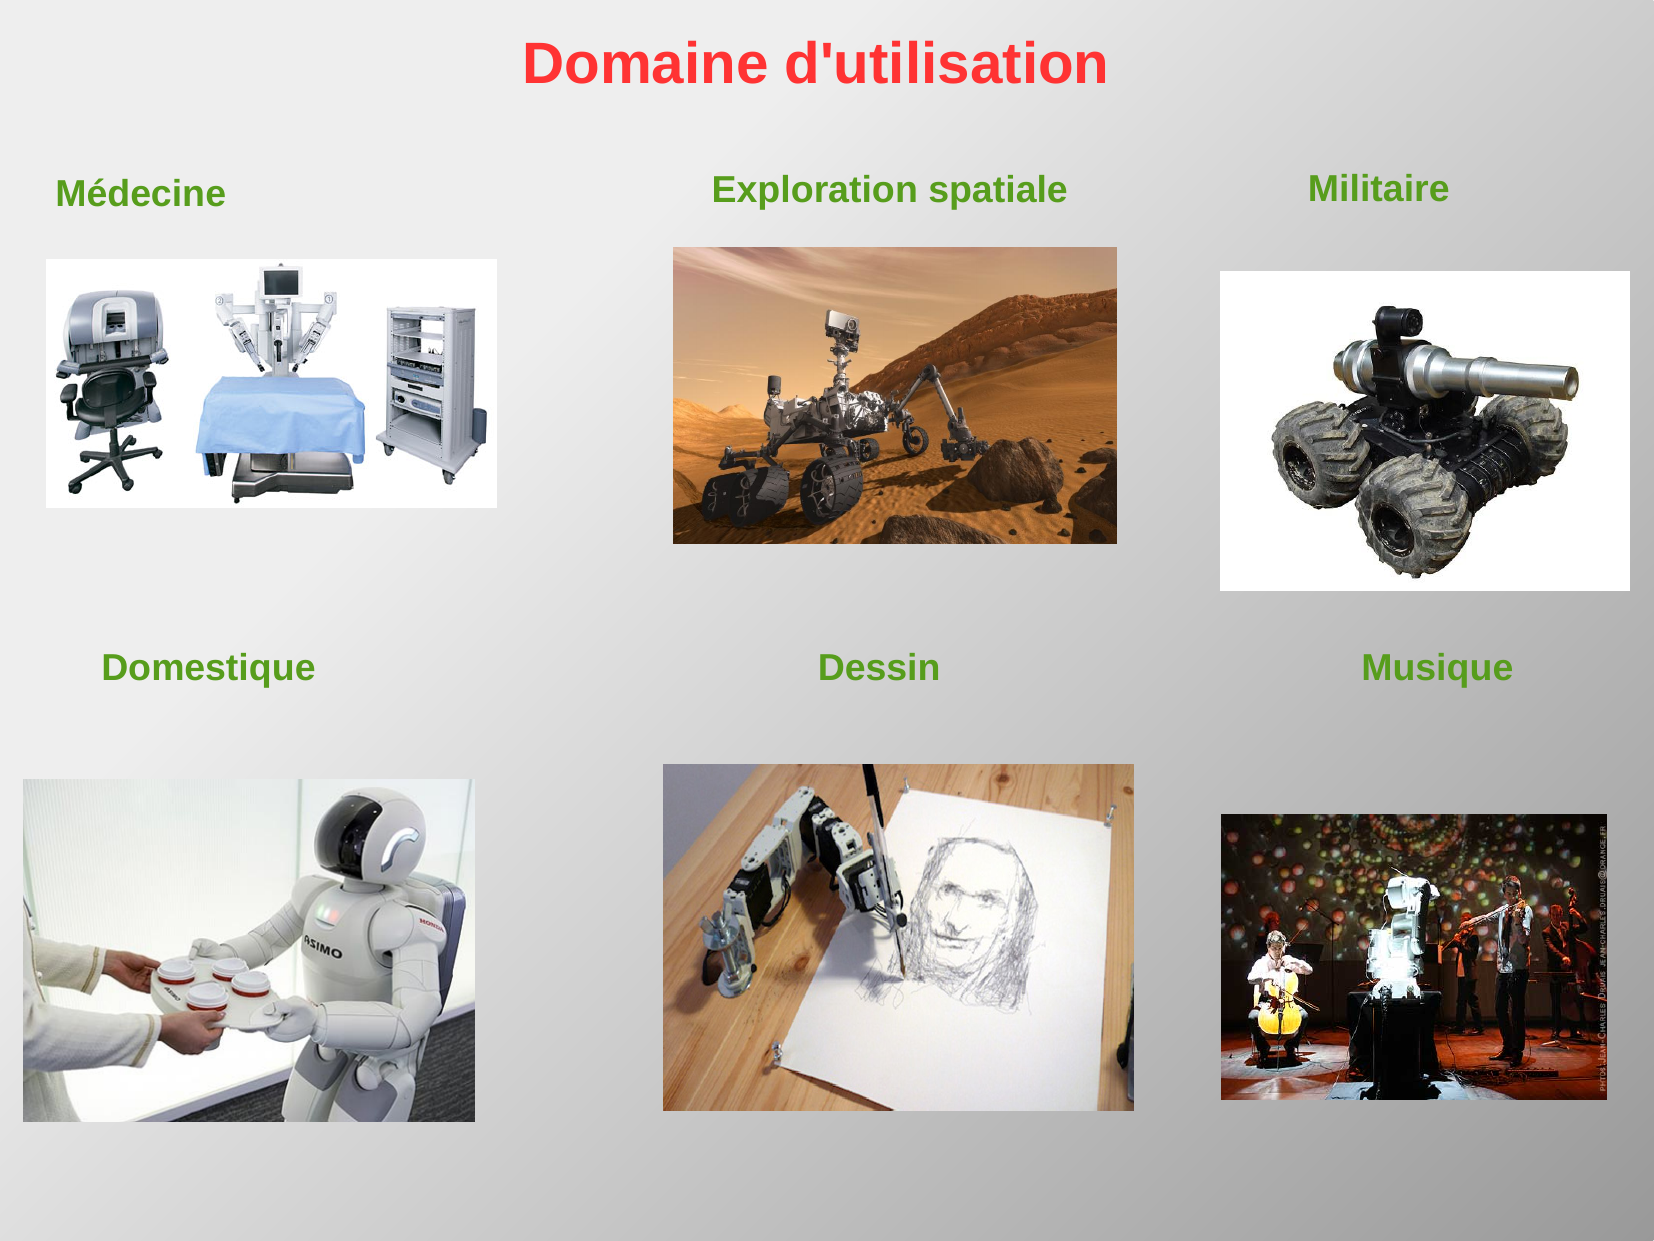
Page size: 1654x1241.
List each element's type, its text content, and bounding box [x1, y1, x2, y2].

text_box Médecine [40, 159, 242, 218]
picture [673, 247, 1117, 544]
picture [663, 764, 1134, 1111]
text_box Domestique [86, 638, 331, 697]
text_box Militaire [1293, 153, 1465, 212]
picture [23, 779, 475, 1123]
picture [46, 259, 497, 508]
picture [1221, 814, 1607, 1100]
text_box Dessin [803, 638, 956, 697]
text_box Exploration spatiale [696, 154, 1084, 213]
text_box Musique [1346, 638, 1529, 697]
picture [1220, 271, 1630, 591]
text_box Domaine d'utilisation [507, 23, 1125, 123]
